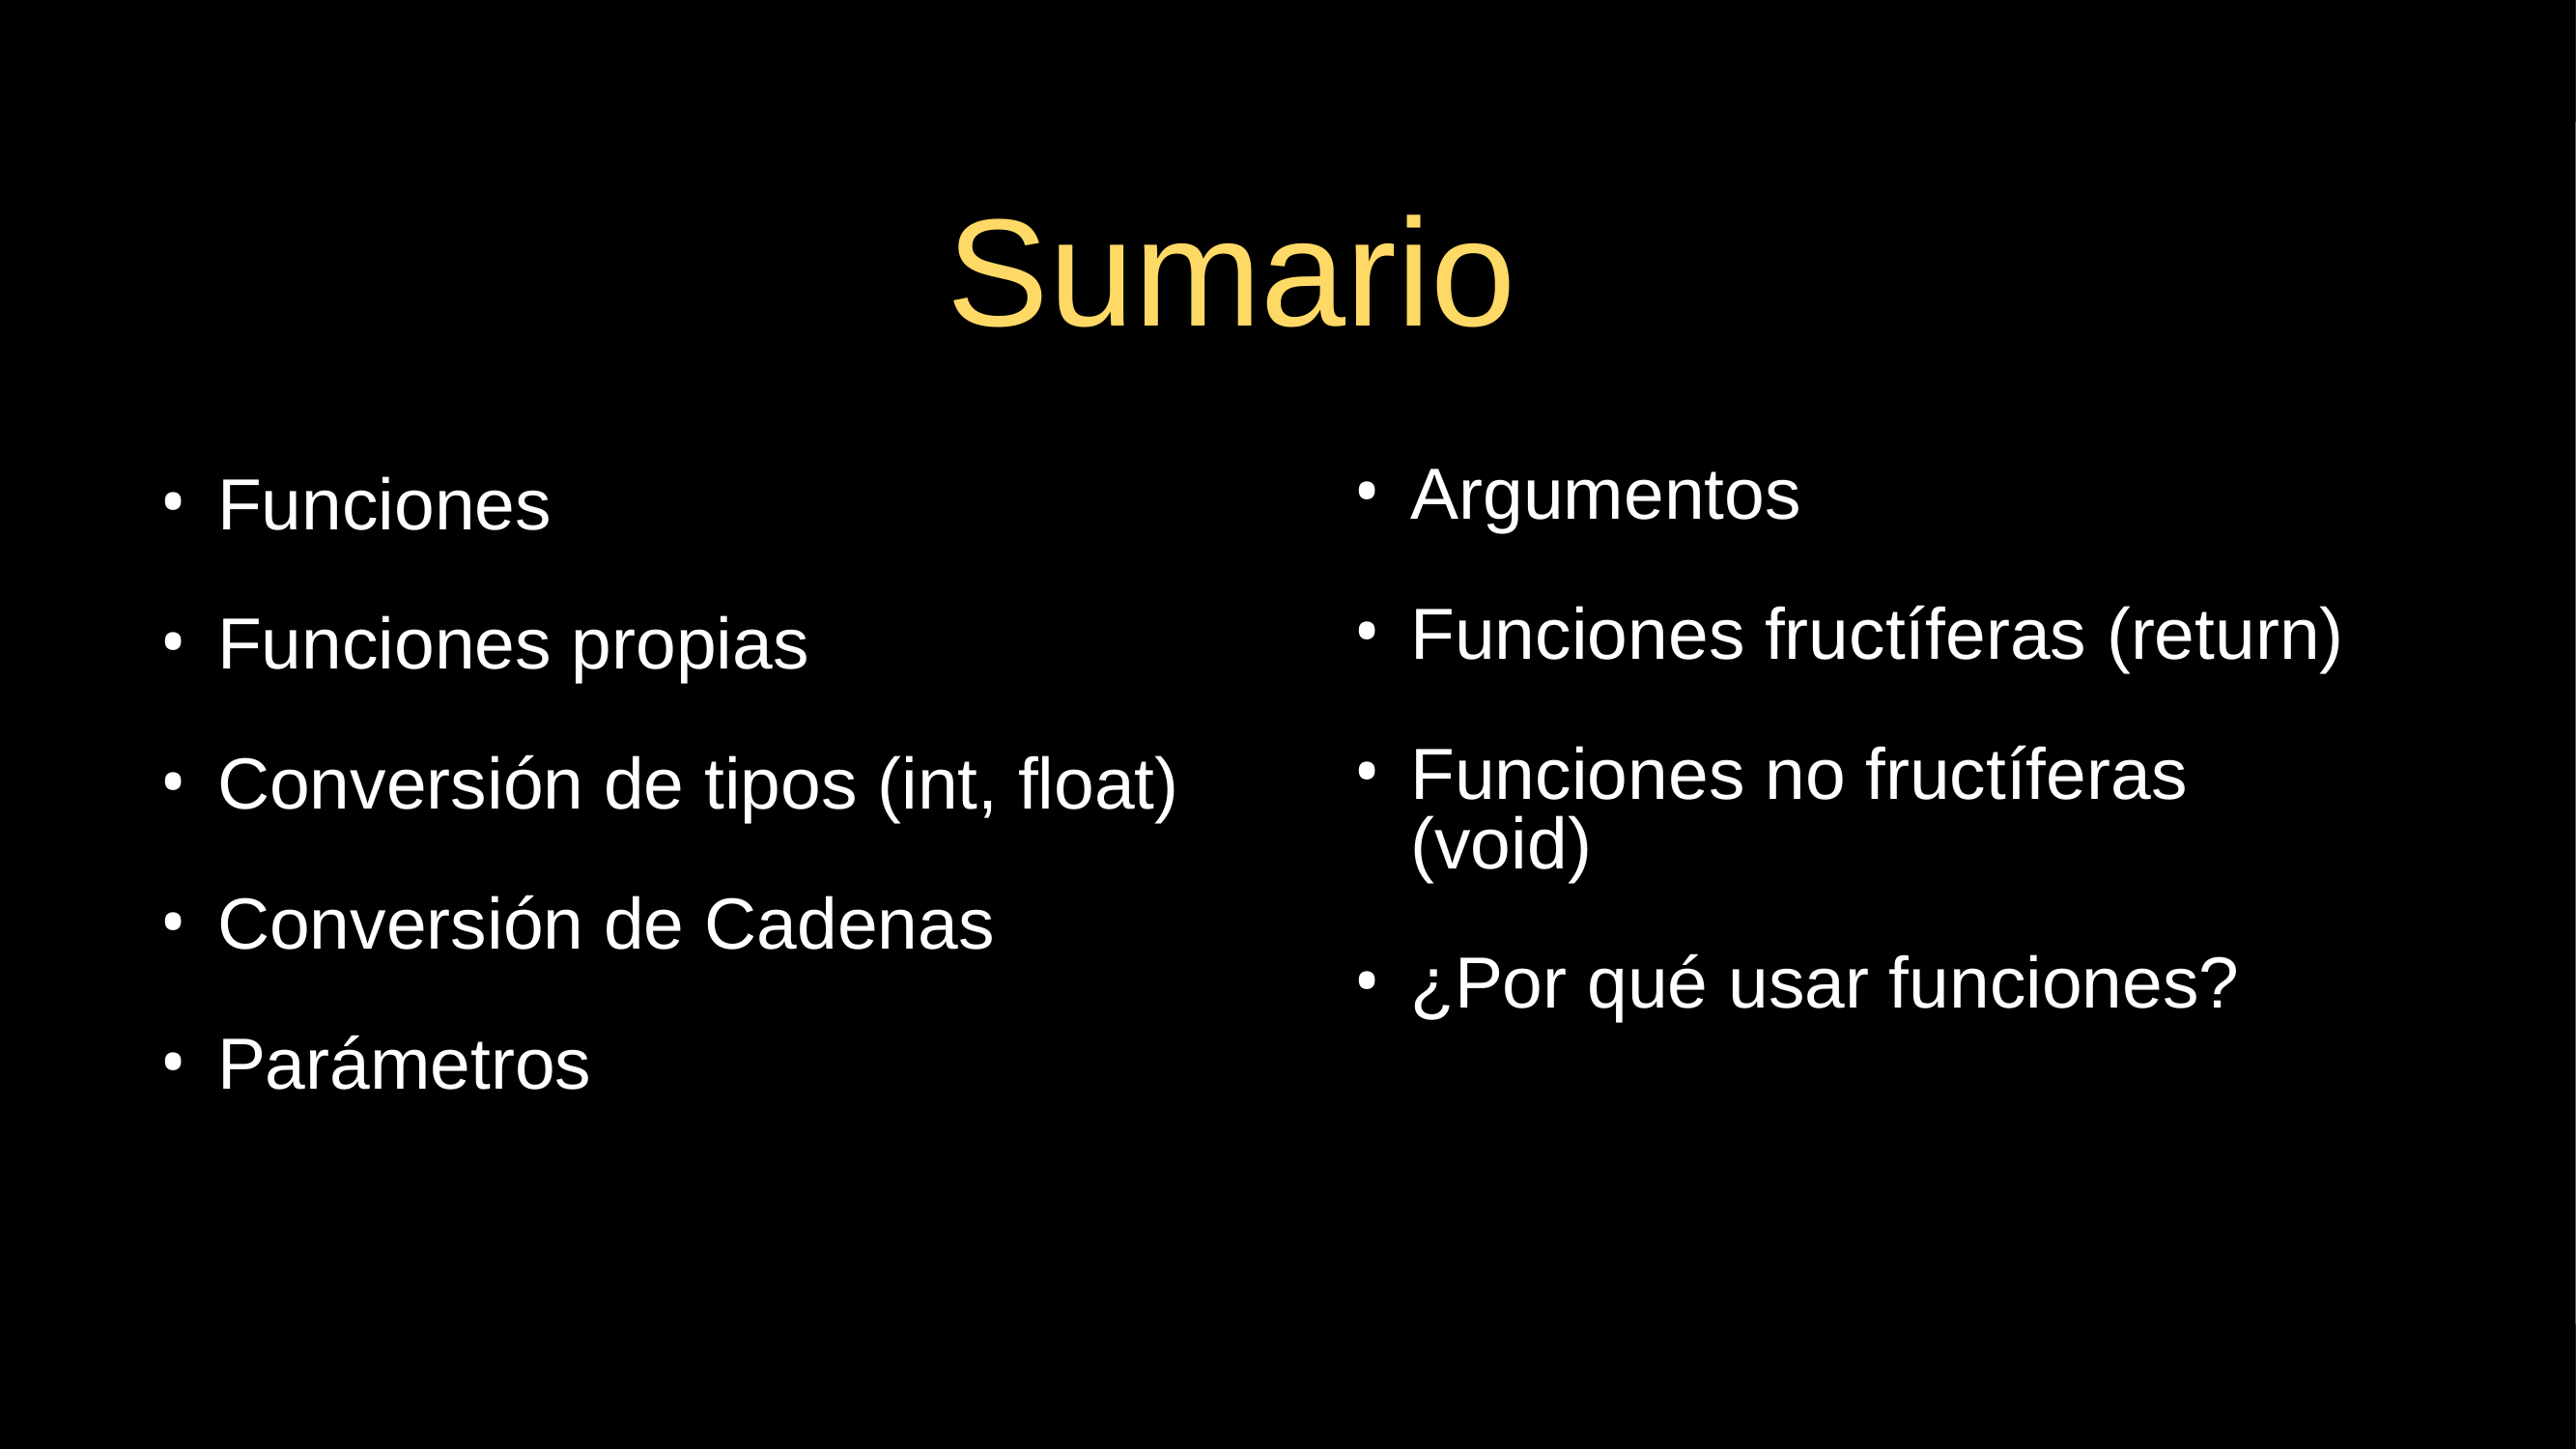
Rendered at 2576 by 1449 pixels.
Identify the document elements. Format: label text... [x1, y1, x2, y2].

list Funciones Funciones propias Conversión de tipos (int, float) Conversión de Cadenas Parámetros [102, 468, 1244, 1256]
list Argumentos Funciones fructíferas (return) Funciones no fructíferas (void) ¿Por qué usar funciones? [1295, 457, 2391, 1361]
title Sumario [183, 127, 2281, 403]
